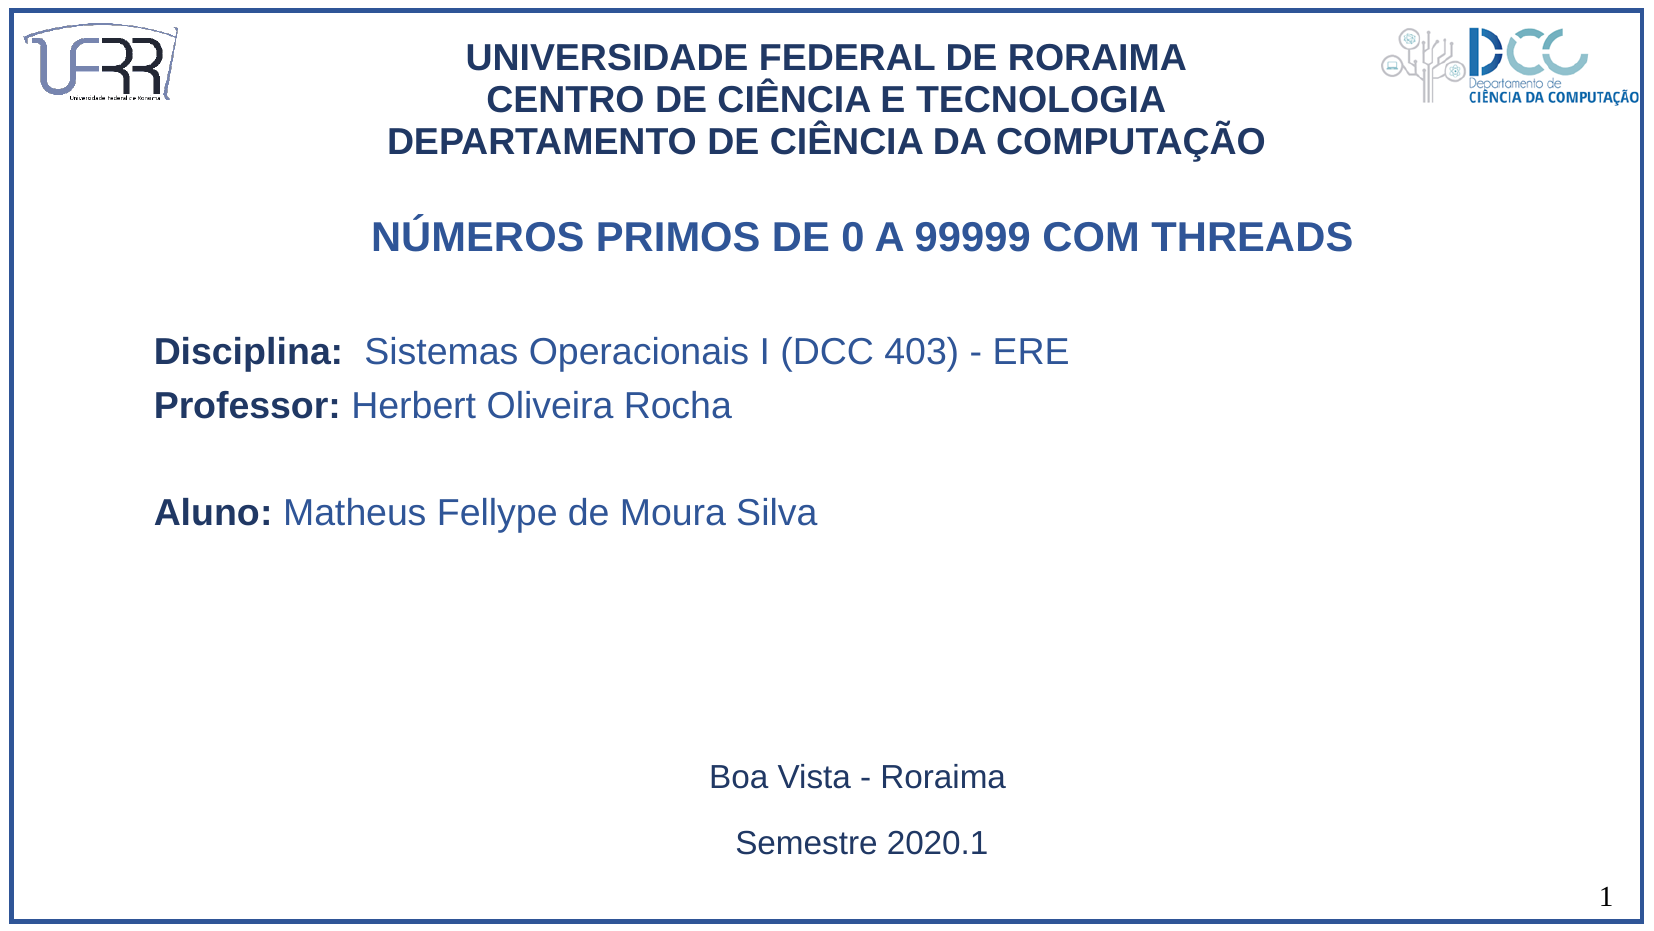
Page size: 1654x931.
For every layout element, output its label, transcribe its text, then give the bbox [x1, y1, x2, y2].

picture [23, 23, 178, 100]
title UNIVERSIDADE FEDERAL DE RORAIMA CENTRO DE CIÊNCIA E TECNOLOGIA DEPARTAMENTO DE CIÊNCIA DA COMPUTAÇÃO [11, 21, 1642, 178]
list NÚMEROS PRIMOS DE 0 A 99999 COM THREADS Disciplina: Sistemas Operacionais I (DCC 403) - ERE Professor: Herbert Oliveira Rocha Aluno: Matheus Fellype de Moura Silva Boa Vista - Roraima Semestre 2020.1 [82, 217, 1571, 875]
picture [1381, 21, 1639, 106]
